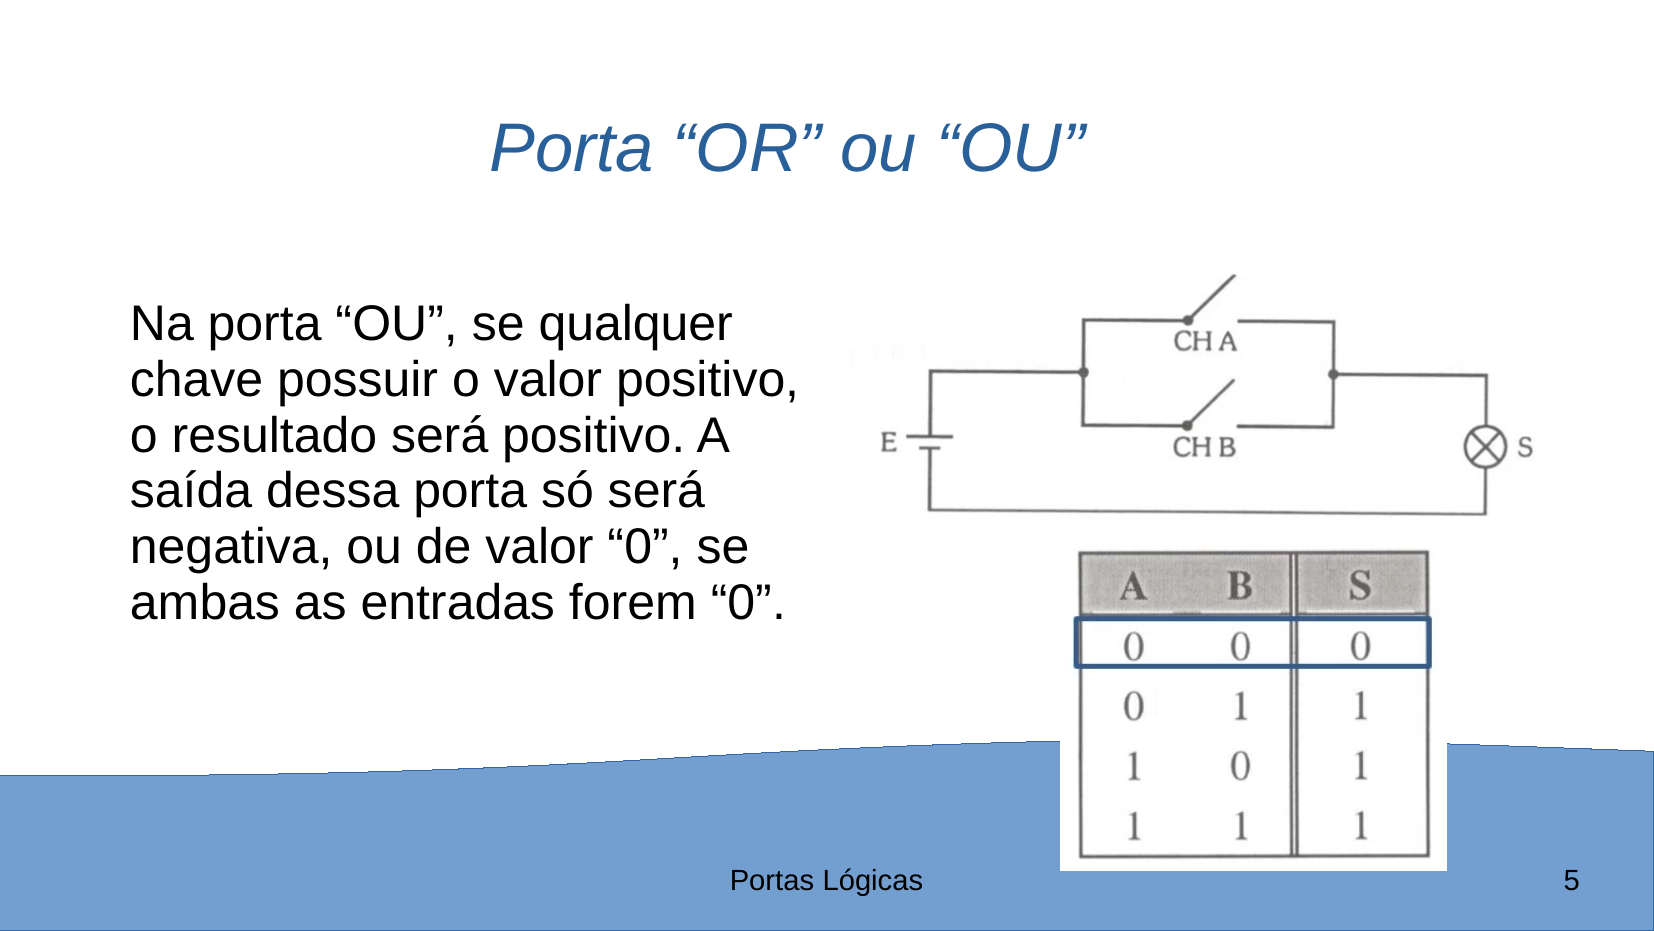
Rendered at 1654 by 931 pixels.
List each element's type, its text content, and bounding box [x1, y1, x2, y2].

list Na porta “OU”, se qualquer chave possuir o valor positivo, o resultado será positivo. A saída dessa porta só será negativa, ou de valor “0”, se ambas as entradas forem “0”. [59, 295, 809, 857]
title Porta “OR” ou “OU” [59, 59, 1536, 237]
picture [850, 265, 1595, 871]
